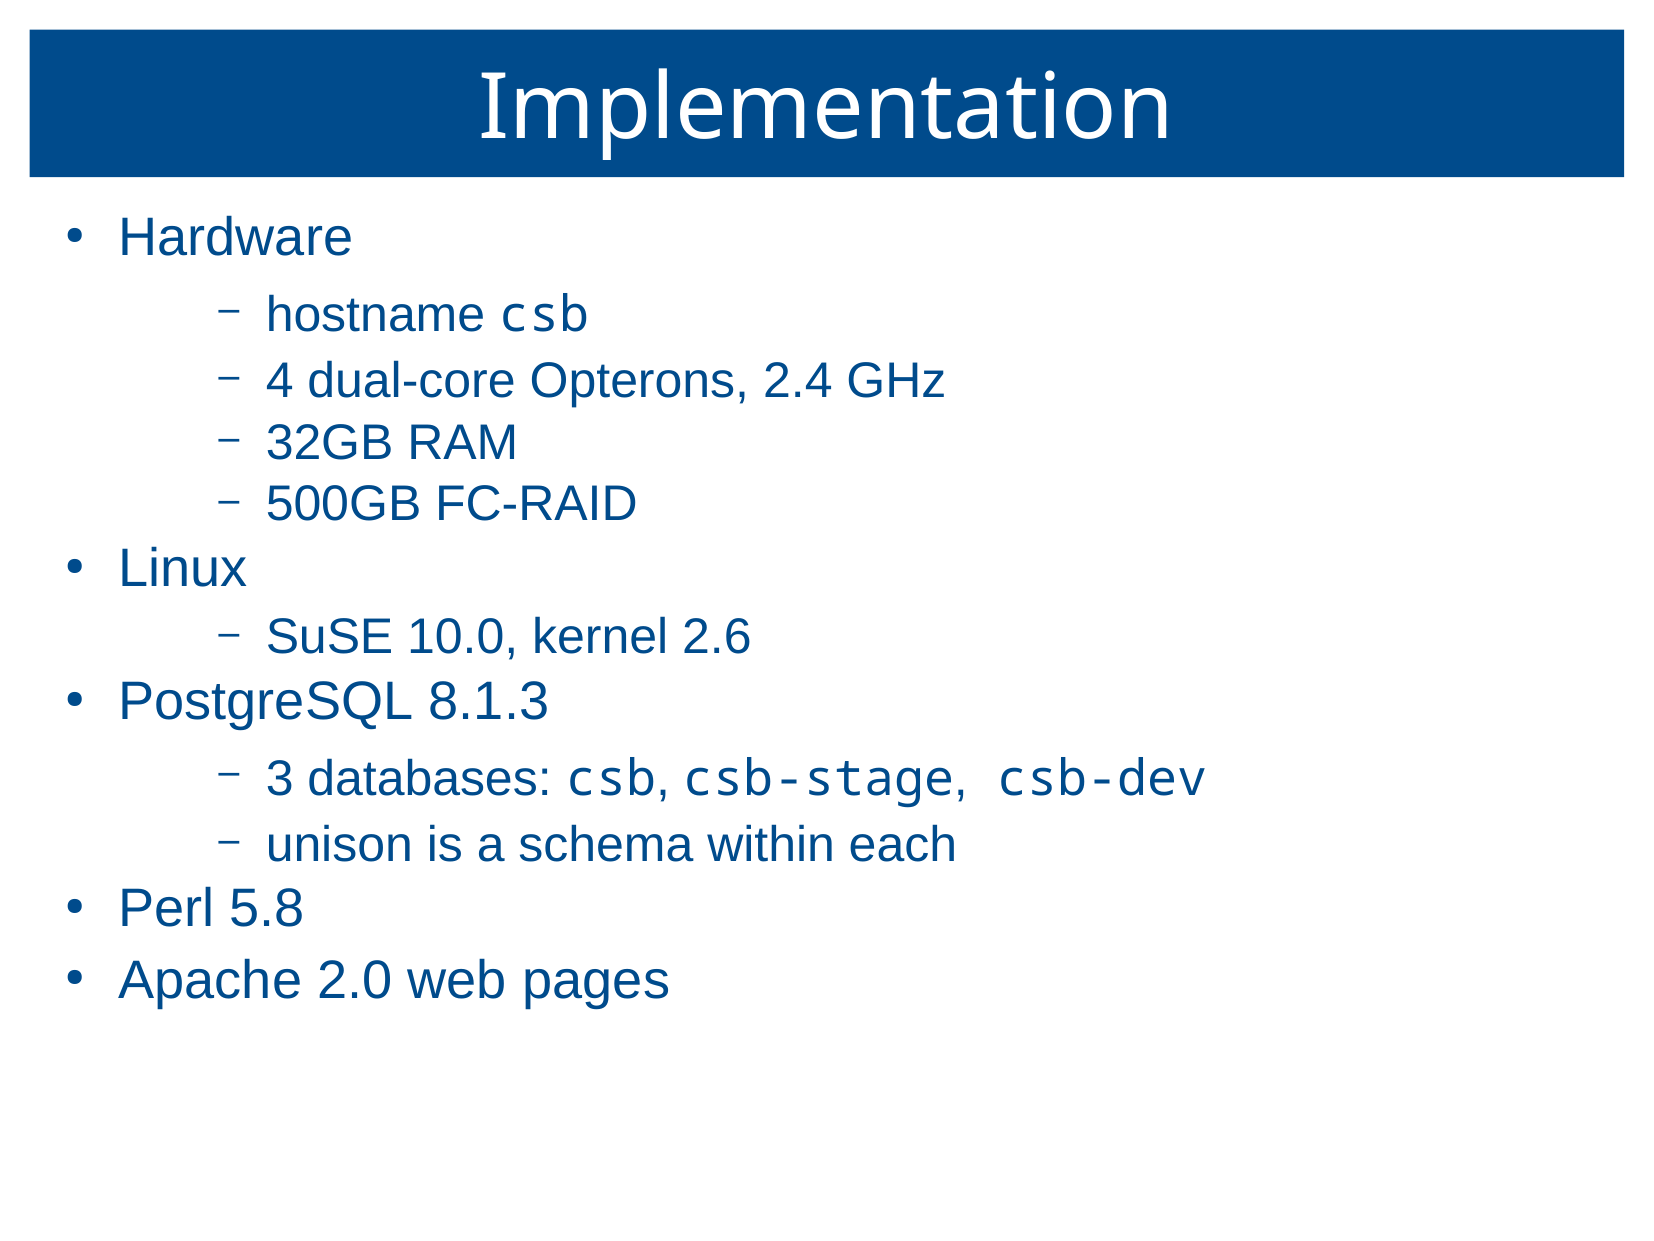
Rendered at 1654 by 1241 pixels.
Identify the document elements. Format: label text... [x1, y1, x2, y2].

list Hardware hostname csb 4 dual-core Opterons, 2.4 GHz 32GB RAM 500GB FC-RAID Linux SuSE 10.0, kernel 2.6 PostgreSQL 8.1.3 3 databases: csb, csb-stage, csb-dev unison is a schema within each Perl 5.8 Apache 2.0 web pages [29, 206, 1625, 1152]
title Implementation [29, 29, 1625, 178]
